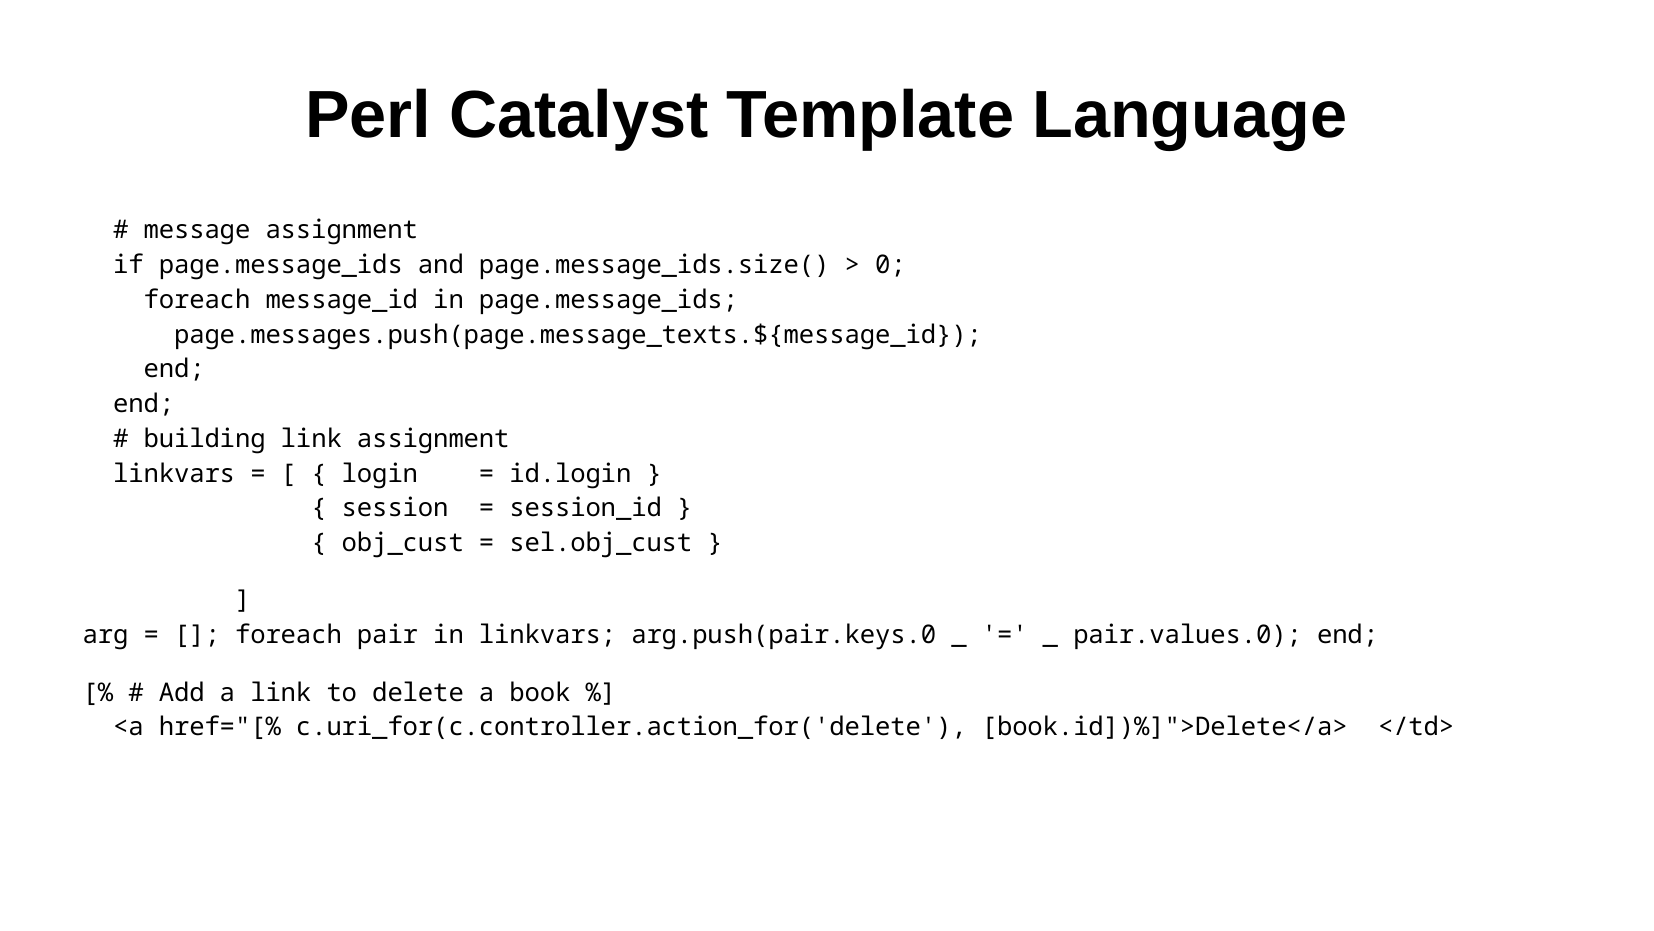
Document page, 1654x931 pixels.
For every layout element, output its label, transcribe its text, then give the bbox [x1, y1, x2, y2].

list # message assignment if page.message_ids and page.message_ids.size() > 0; foreach message_id in page.message_ids; page.messages.push(page.message_texts.${message_id}); end; end; # building link assignment linkvars = [ { login = id.login } { session = session_id } { obj_cust = sel.obj_cust } ] arg = []; foreach pair in linkvars; arg.push(pair.keys.0 _ '=' _ pair.values.0); end; [% # Add a link to delete a book %] <a href="[% c.uri_for(c.controller.action_for('delete'), [book.id])%]">Delete</a> </td> [82, 211, 1571, 752]
title Perl Catalyst Template Language [82, 37, 1571, 193]
